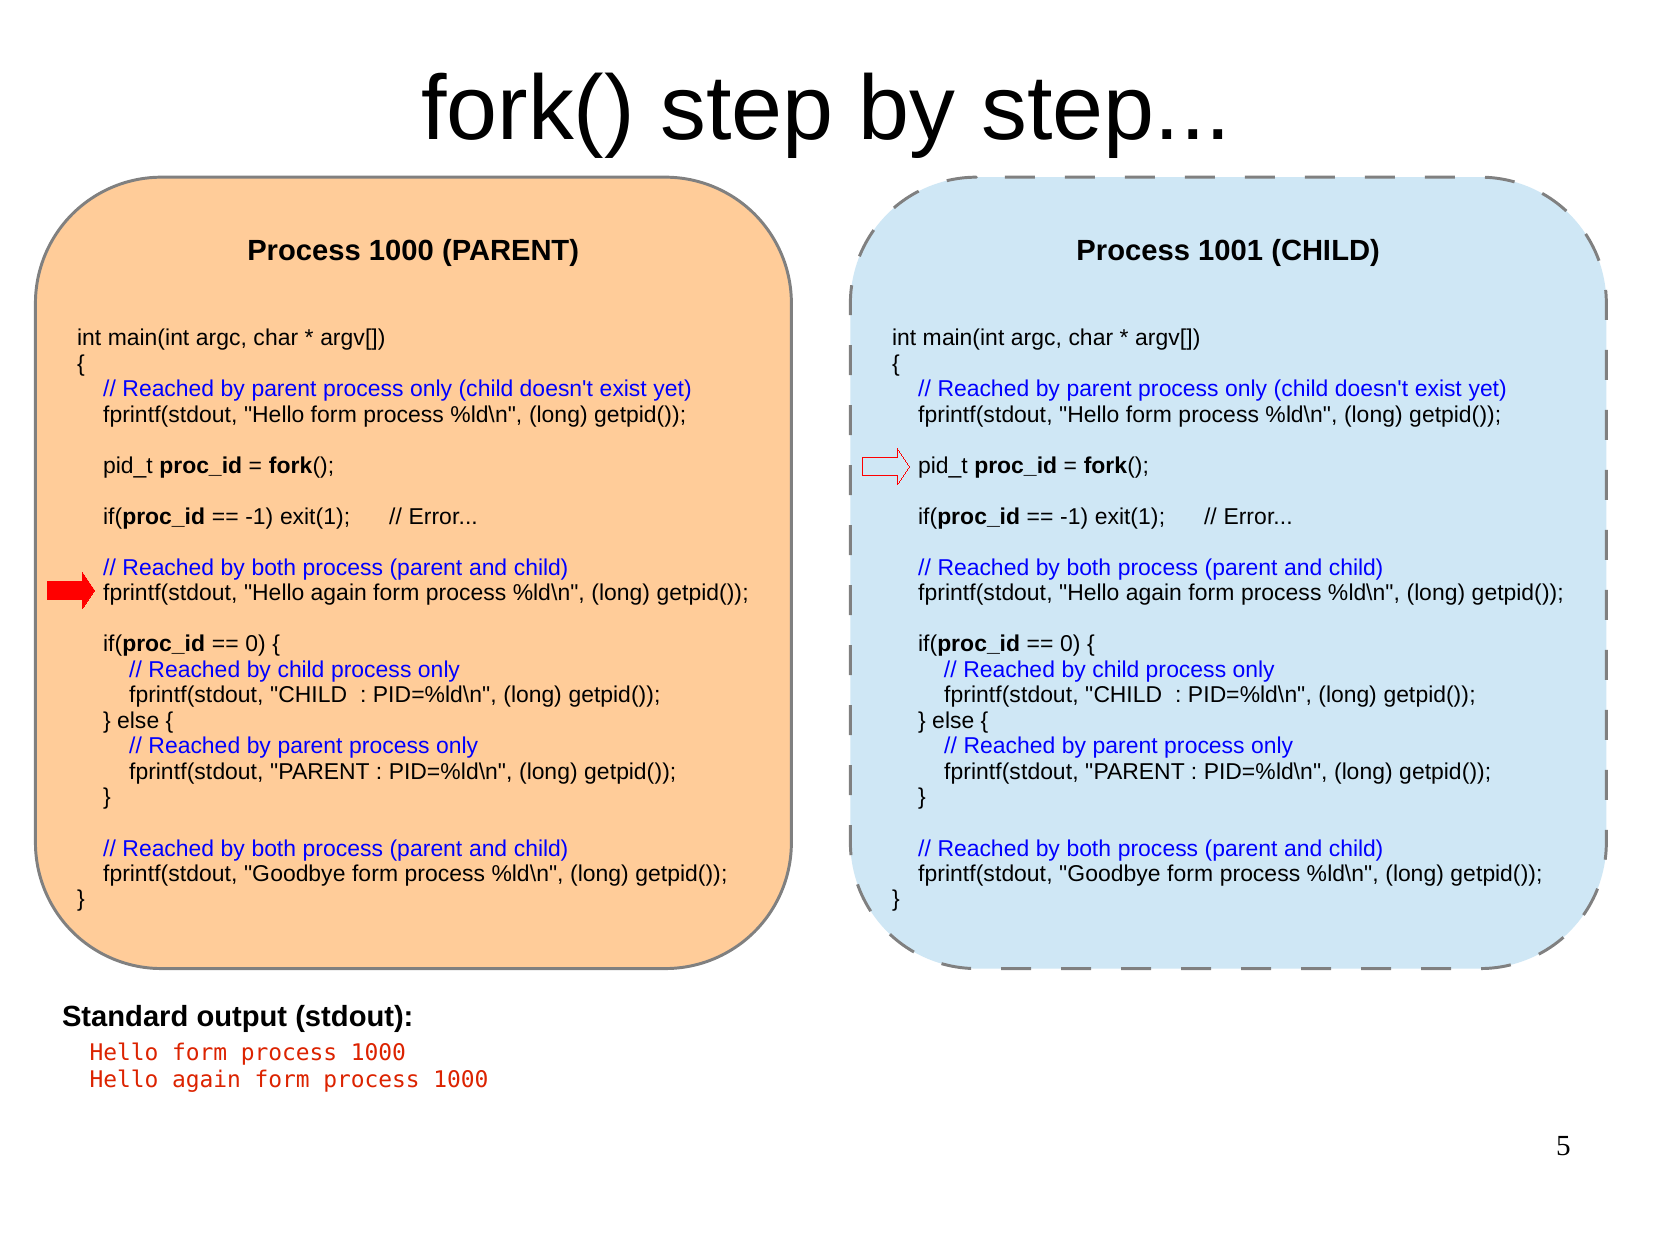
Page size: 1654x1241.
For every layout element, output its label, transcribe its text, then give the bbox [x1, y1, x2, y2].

text_box [47, 572, 95, 609]
text_box Process 1001 (CHILD) int main(int argc, char * argv[]) { // Reached by parent process only (child doesn't exist yet) fprintf(stdout, "Hello form process %ld\n", (long) getpid()); pid_t proc_id = fork(); if(proc_id == -1) exit(1); // Error... // Reached by both process (parent and child) fprintf(stdout, "Hello again form process %ld\n", (long) getpid()); if(proc_id == 0) { // Reached by child process only fprintf(stdout, "CHILD : PID=%ld\n", (long) getpid()); } else { // Reached by parent process only fprintf(stdout, "PARENT : PID=%ld\n", (long) getpid()); } // Reached by both process (parent and child) fprintf(stdout, "Goodbye form process %ld\n", (long) getpid()); } [850, 177, 1607, 969]
text_box Process 1000 (PARENT) int main(int argc, char * argv[]) { // Reached by parent process only (child doesn't exist yet) fprintf(stdout, "Hello form process %ld\n", (long) getpid()); pid_t proc_id = fork(); if(proc_id == -1) exit(1); // Error... // Reached by both process (parent and child) fprintf(stdout, "Hello again form process %ld\n", (long) getpid()); if(proc_id == 0) { // Reached by child process only fprintf(stdout, "CHILD : PID=%ld\n", (long) getpid()); } else { // Reached by parent process only fprintf(stdout, "PARENT : PID=%ld\n", (long) getpid()); } // Reached by both process (parent and child) fprintf(stdout, "Goodbye form process %ld\n", (long) getpid()); } [35, 177, 792, 969]
title fork() step by step... [82, 49, 1571, 166]
text_box Standard output (stdout): Hello form process 1000 Hello again form process 1000 [47, 992, 1619, 1193]
